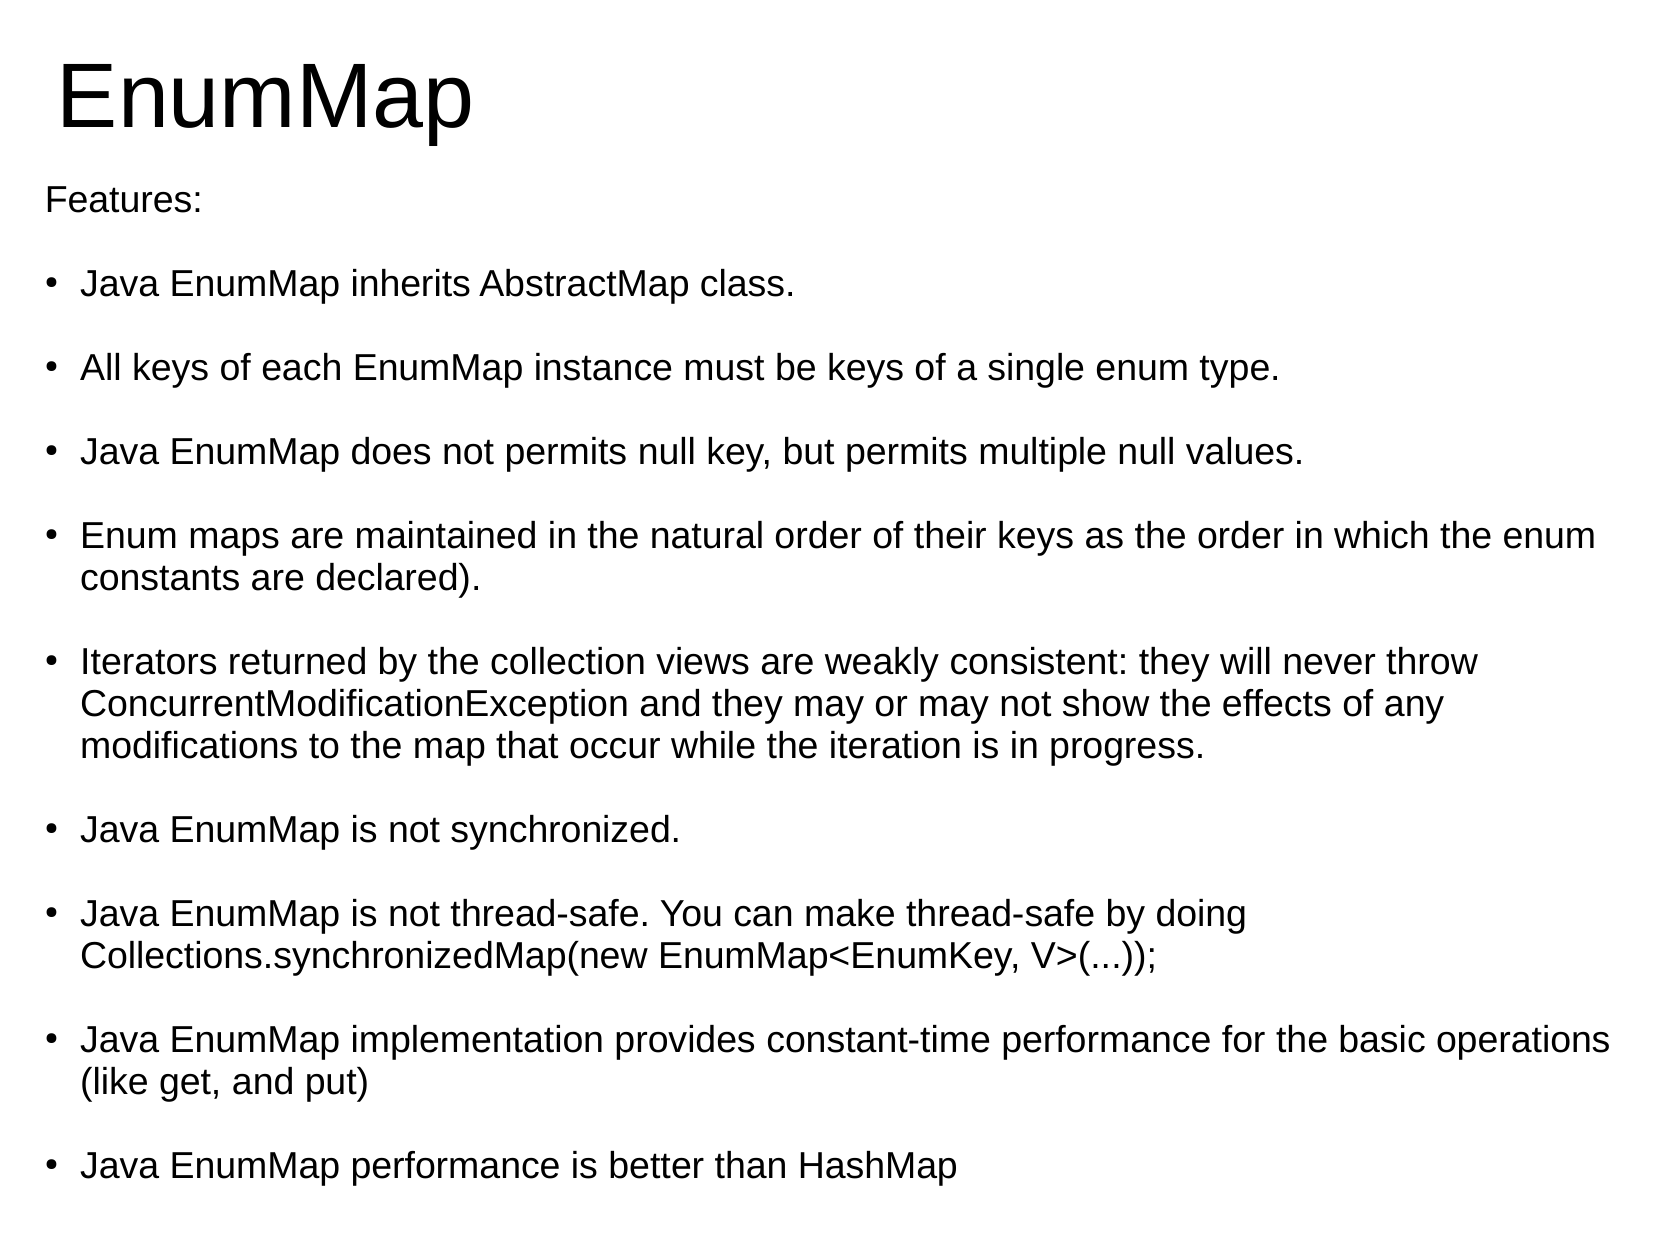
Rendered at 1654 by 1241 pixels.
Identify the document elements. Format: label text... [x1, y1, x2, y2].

text_box Features: Java EnumMap inherits AbstractMap class. All keys of each EnumMap instance must be keys of a single enum type. Java EnumMap does not permits null key, but permits multiple null values. Enum maps are maintained in the natural order of their keys as the order in which the enum constants are declared). Iterators returned by the collection views are weakly consistent: they will never throw ConcurrentModificationException and they may or may not show the effects of any modifications to the map that occur while the iteration is in progress. Java EnumMap is not synchronized. Java EnumMap is not thread-safe. You can make thread-safe by doing Collections.synchronizedMap(new EnumMap<EnumKey, V>(...)); Java EnumMap implementation provides constant-time performance for the basic operations (like get, and put) Java EnumMap performance is better than HashMap [30, 171, 1636, 1196]
title EnumMap [56, 30, 1546, 161]
